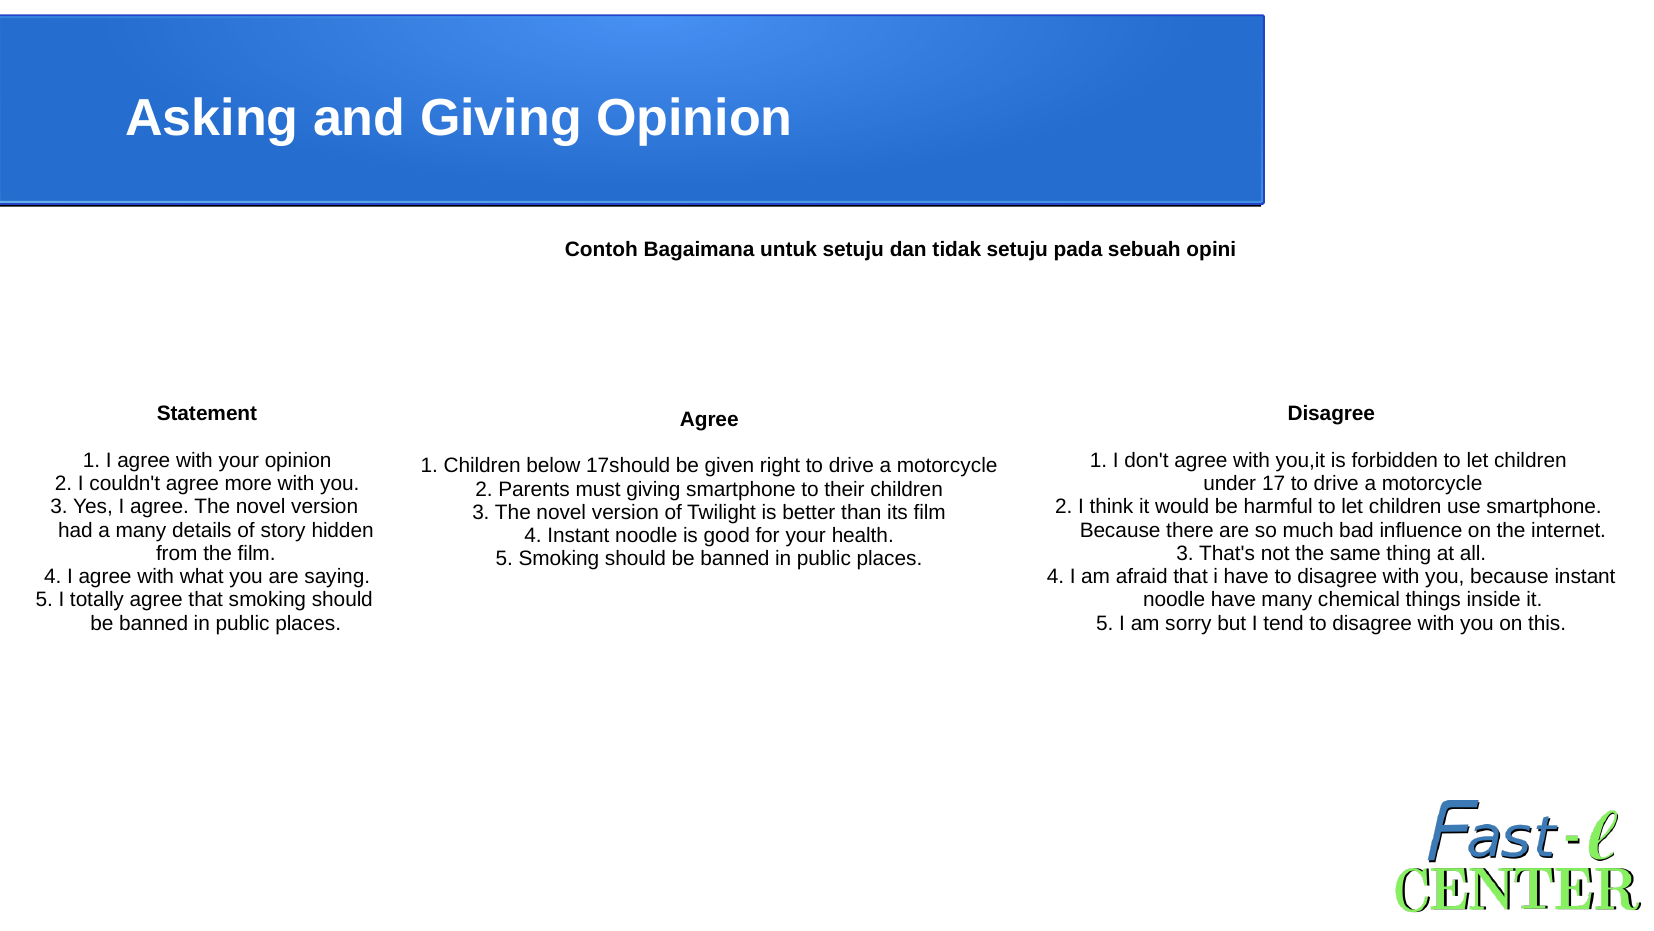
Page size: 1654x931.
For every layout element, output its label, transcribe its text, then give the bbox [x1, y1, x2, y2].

text_box Statement 1. I agree with your opinion 2. I couldn't agree more with you. 3. Yes, I agree. The novel version had a many details of story hidden from the film. 4. I agree with what you are saying. 5. I totally agree that smoking should be banned in public places. [20, 394, 395, 689]
text_box Asking and Giving Opinion [110, 81, 809, 155]
text_box Agree 1. Children below 17should be given right to drive a motorcycle 2. Parents must giving smartphone to their children 3. The novel version of Twilight is better than its film 4. Instant noodle is good for your health. 5. Smoking should be banned in public places. [405, 400, 1013, 578]
text_box Contoh Bagaimana untuk setuju dan tidak setuju pada sebuah opini [550, 230, 1255, 340]
picture [1395, 800, 1642, 916]
text_box Disagree 1. I don't agree with you,it is forbidden to let children under 17 to drive a motorcycle 2. I think it would be harmful to let children use smartphone. Because there are so much bad influence on the internet. 3. That's not the same thing at all. 4. I am afraid that i have to disagree with you, because instant noodle have many chemical things inside it. 5. I am sorry but I tend to disagree with you on this. [1032, 394, 1631, 643]
